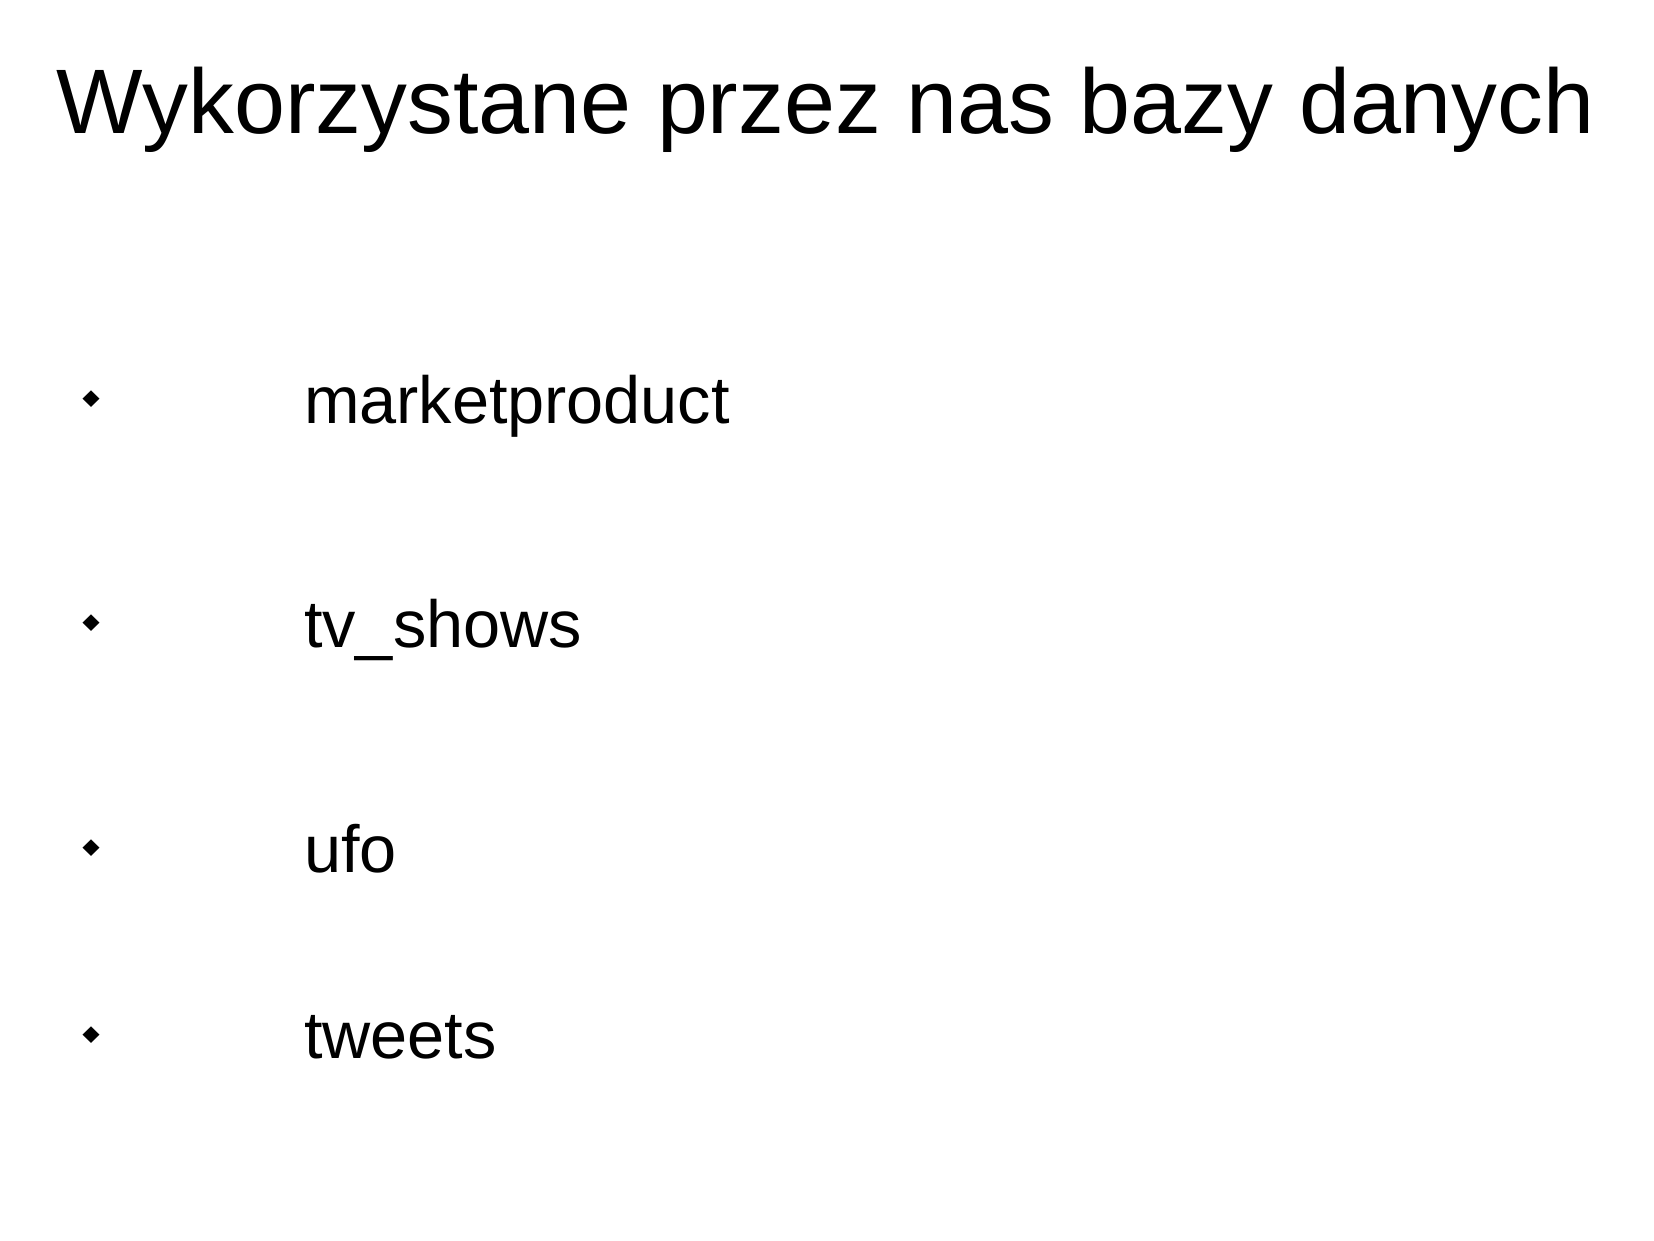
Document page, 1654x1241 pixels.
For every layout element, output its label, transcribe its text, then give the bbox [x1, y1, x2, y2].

subtitle marketproduct tv_shows ufo tweets [82, 297, 1571, 1102]
title Wykorzystane przez nas bazy danych [29, 50, 1625, 256]
